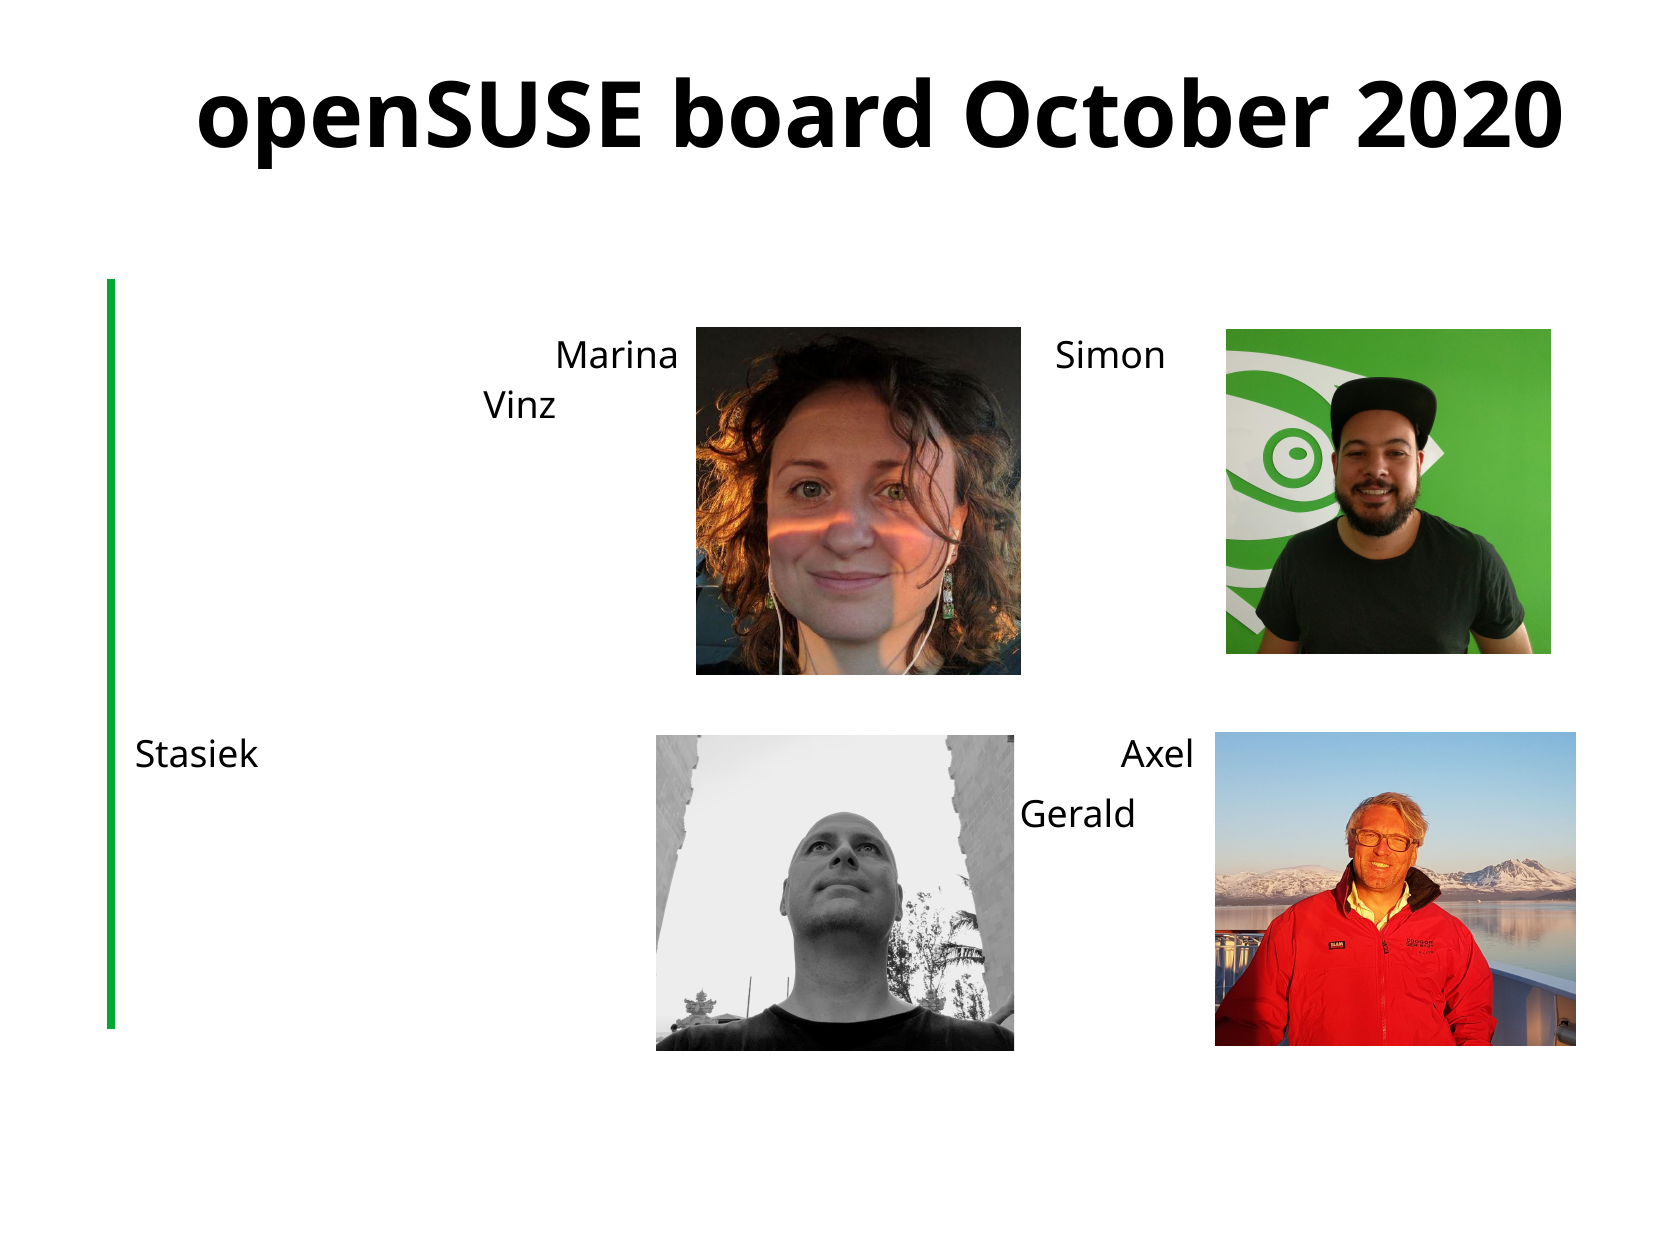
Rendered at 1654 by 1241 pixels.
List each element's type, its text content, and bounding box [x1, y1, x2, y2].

text_box Axel [1106, 720, 1246, 777]
picture [656, 735, 1015, 1051]
text_box Vinz [468, 371, 615, 434]
title openSUSE board October 2020 [195, 8, 1621, 216]
picture [1215, 732, 1576, 1046]
text_box Gerald [1015, 780, 1156, 843]
text_box Simon [1040, 321, 1201, 384]
text_box Stasiek [120, 720, 291, 783]
picture [1226, 329, 1551, 654]
text_box Marina [540, 321, 700, 384]
picture [696, 327, 1021, 676]
